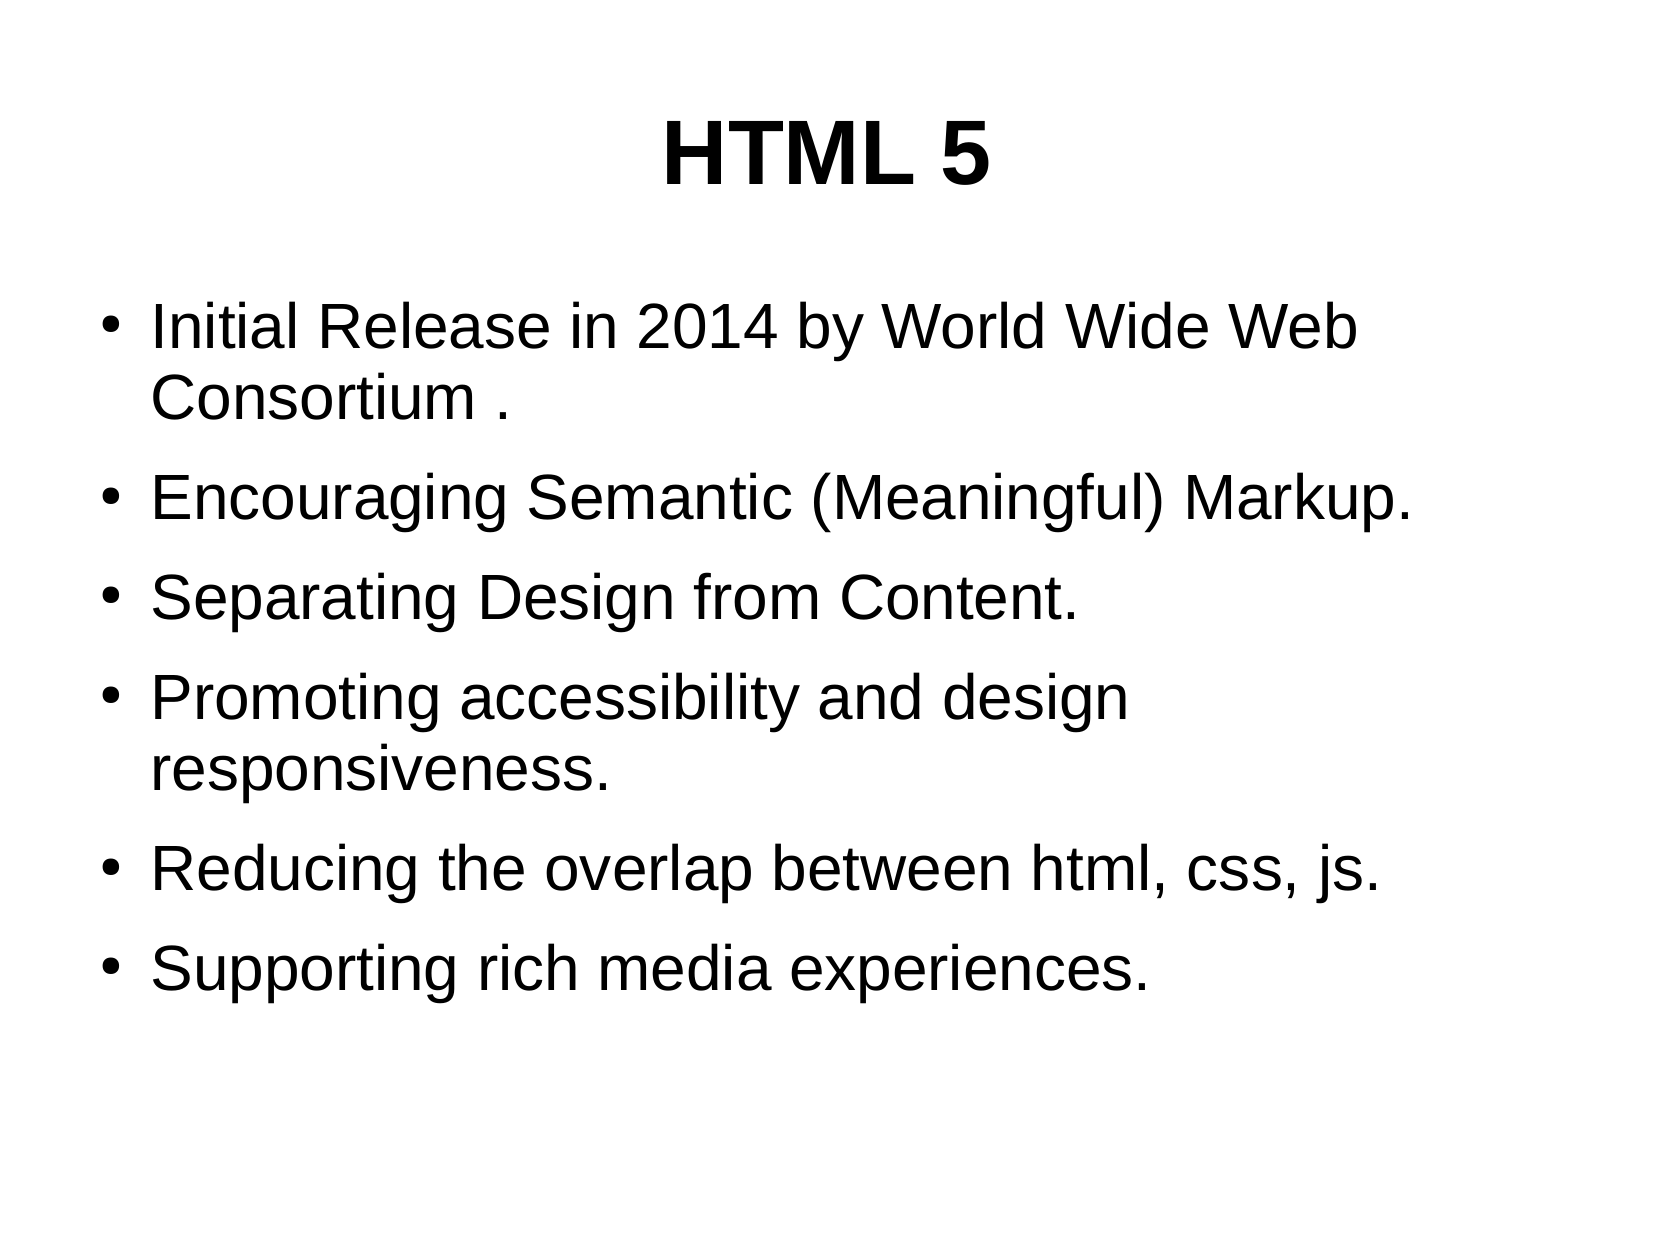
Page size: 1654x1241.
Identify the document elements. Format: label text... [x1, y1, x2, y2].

list Initial Release in 2014 by World Wide Web Consortium . Encouraging Semantic (Meaningful) Markup. Separating Design from Content. Promoting accessibility and design responsiveness. Reducing the overlap between html, css, js. Supporting rich media experiences. [82, 290, 1571, 1010]
title HTML 5 [82, 49, 1571, 257]
